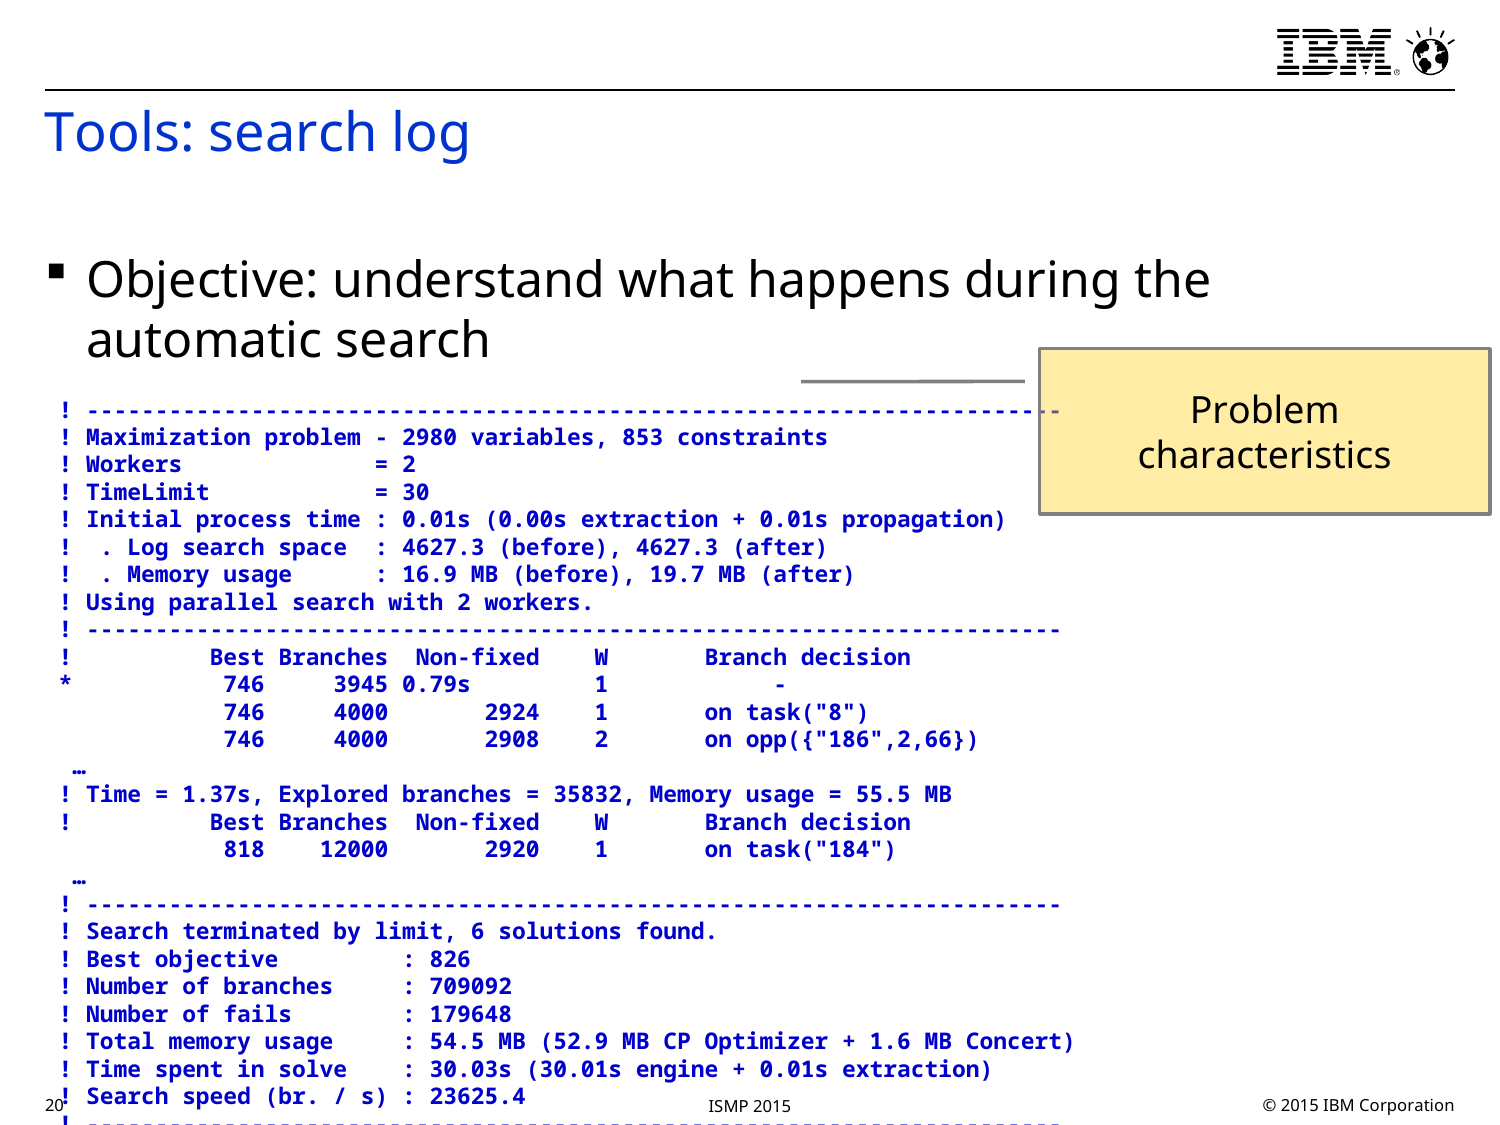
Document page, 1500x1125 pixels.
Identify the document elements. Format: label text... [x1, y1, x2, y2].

list Objective: understand what happens during the automatic search ! ----------------------------------------------------------------------- ! Maximization problem - 2980 variables, 853 constraints ! Workers = 2 ! TimeLimit = 30 ! Initial process time : 0.01s (0.00s extraction + 0.01s propagation) ! . Log search space : 4627.3 (before), 4627.3 (after) ! . Memory usage : 16.9 MB (before), 19.7 MB (after) ! Using parallel search with 2 workers. ! ----------------------------------------------------------------------- ! Best Branches Non-fixed W Branch decision * 746 3945 0.79s 1 - 746 4000 2924 1 on task("8") 746 4000 2908 2 on opp({"186",2,66}) … ! Time = 1.37s, Explored branches = 35832, Memory usage = 55.5 MB ! Best Branches Non-fixed W Branch decision 818 12000 2920 1 on task("184") … ! ----------------------------------------------------------------------- ! Search terminated by limit, 6 solutions found. ! Best objective : 826 ! Number of branches : 709092 ! Number of fails : 179648 ! Total memory usage : 54.5 MB (52.9 MB CP Optimizer + 1.6 MB Concert) ! Time spent in solve : 30.03s (30.01s engine + 0.01s extraction) ! Search speed (br. / s) : 23625.4 ! ----------------------------------------------------------------------- [29, 239, 1455, 1085]
picture [1260, 10, 1468, 90]
title Tools: search log [29, 97, 1455, 203]
text_box Problem characteristics [1040, 349, 1490, 514]
